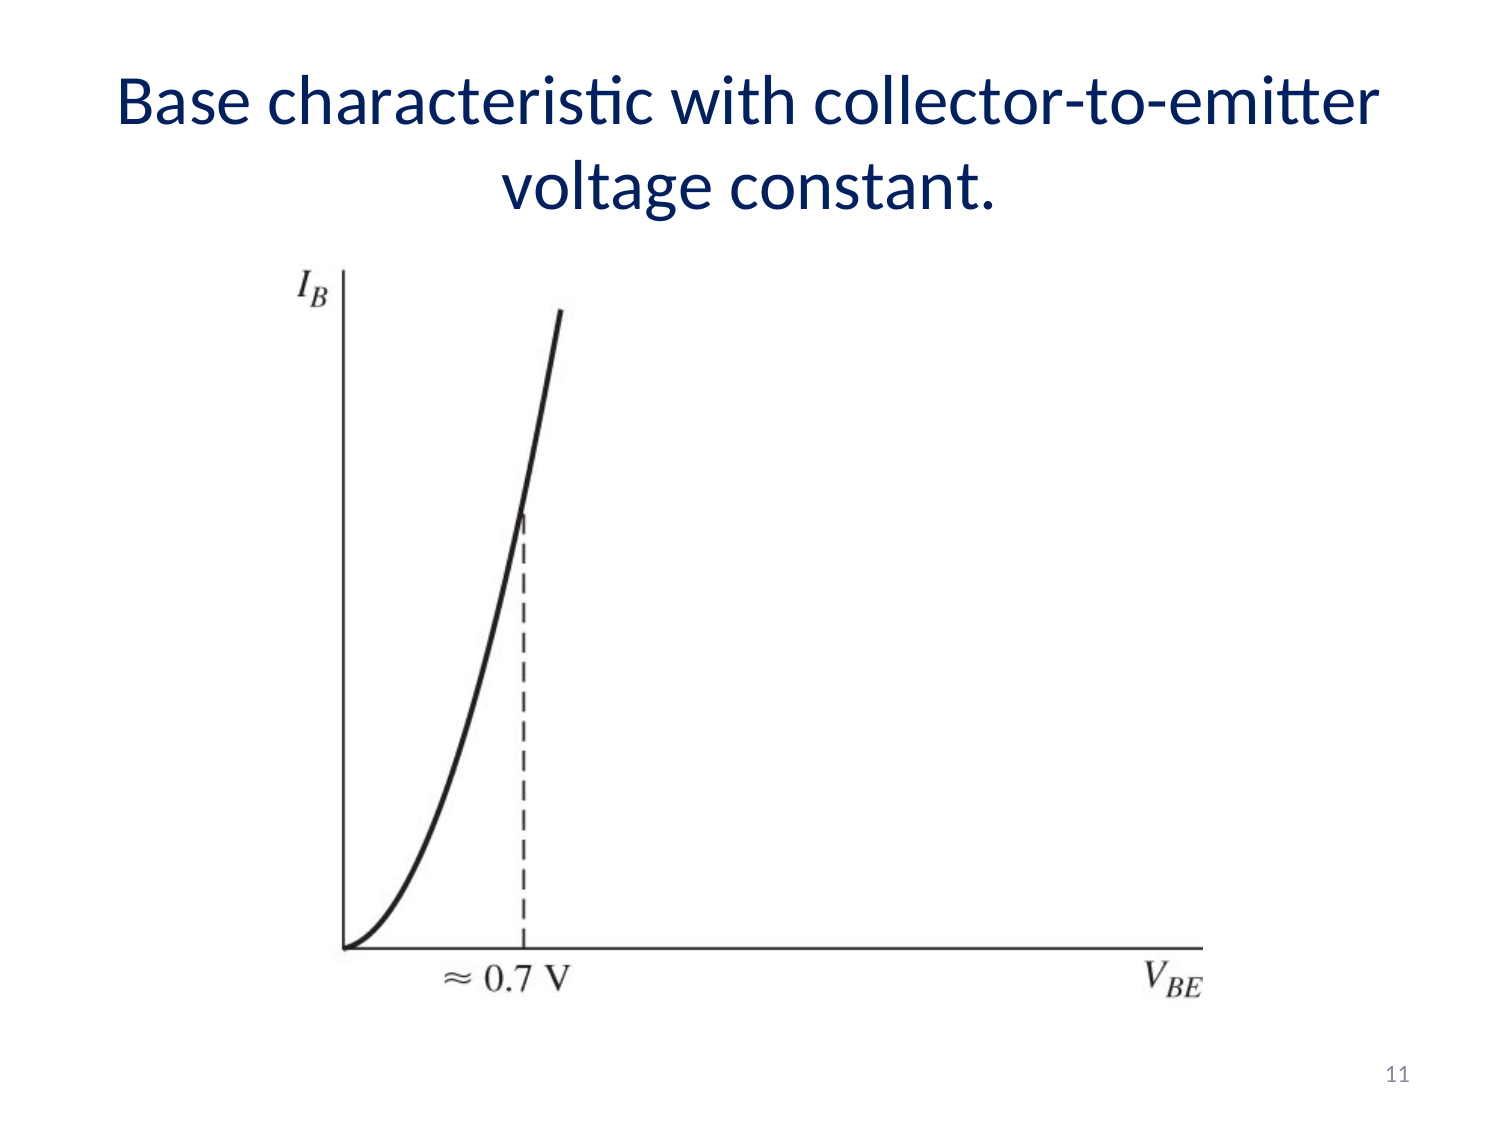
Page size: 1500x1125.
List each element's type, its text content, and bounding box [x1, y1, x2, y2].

text_box <number> [1074, 1042, 1426, 1103]
title Base characteristic with collector-to-emitter voltage constant. [75, 45, 1426, 233]
picture [297, 262, 1203, 1006]
